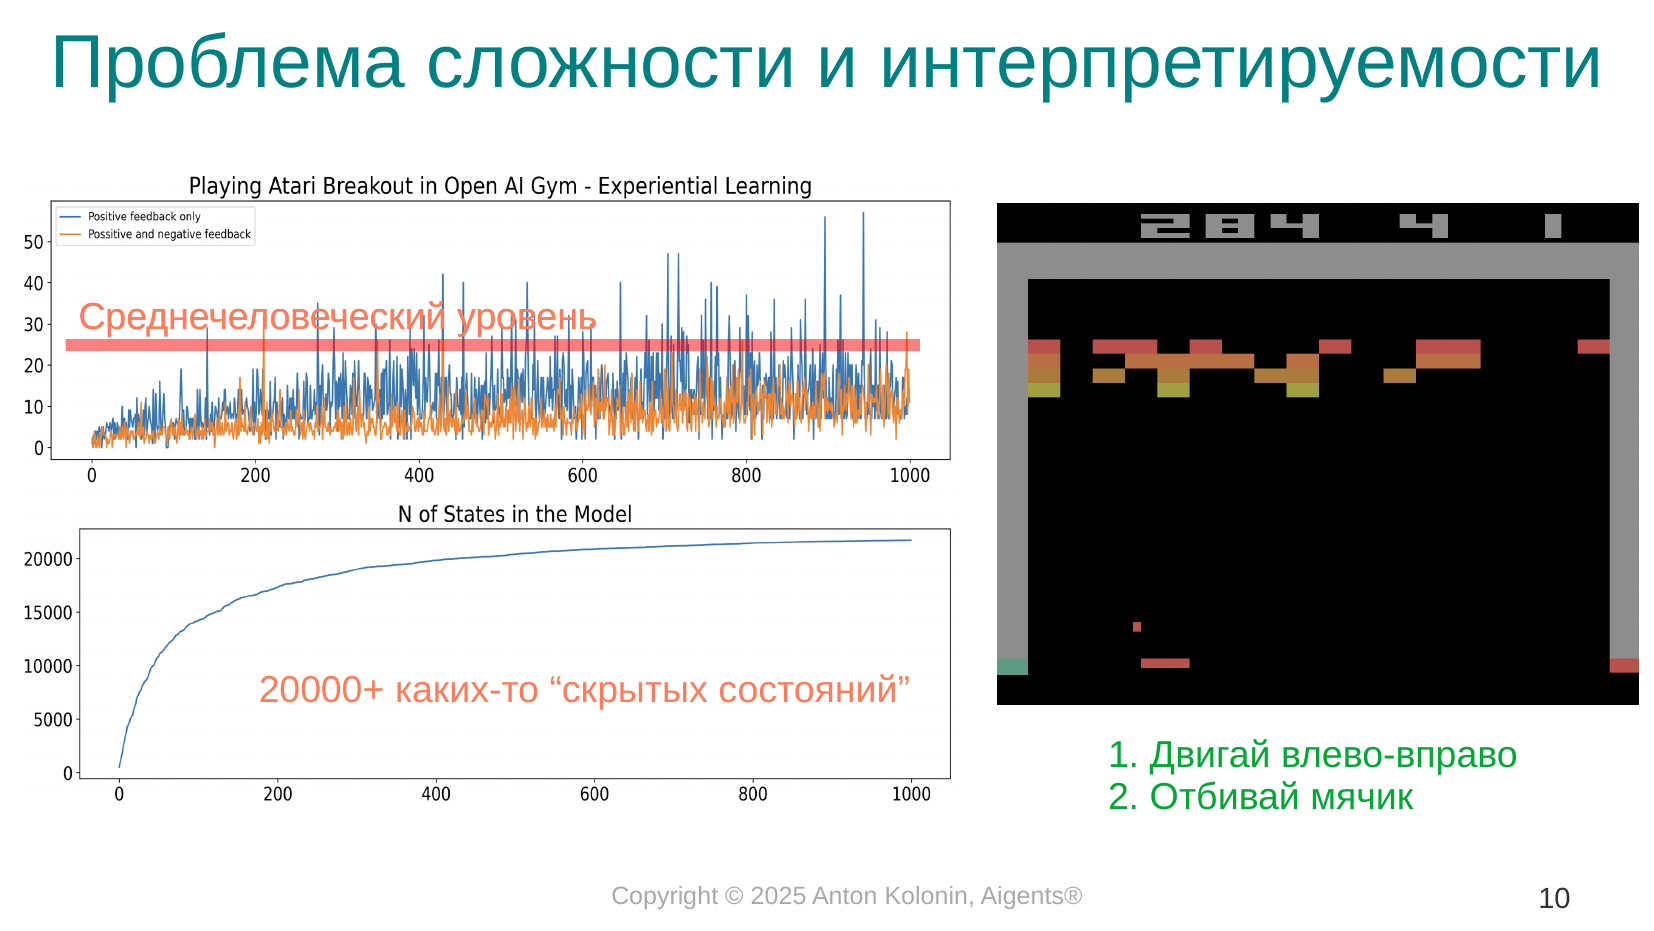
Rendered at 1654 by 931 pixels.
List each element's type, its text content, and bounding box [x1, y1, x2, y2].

text_box 1. Двигай влево-вправо 2. Отбивай мячик [1093, 726, 1534, 826]
text_box Среднечеловеческий уровень [63, 288, 614, 346]
picture [997, 203, 1639, 705]
picture [16, 165, 958, 812]
text_box Проблема сложности и интерпретируемости [0, 0, 1654, 122]
text_box 20000+ каких-то “скрытых состояний” [243, 661, 926, 719]
